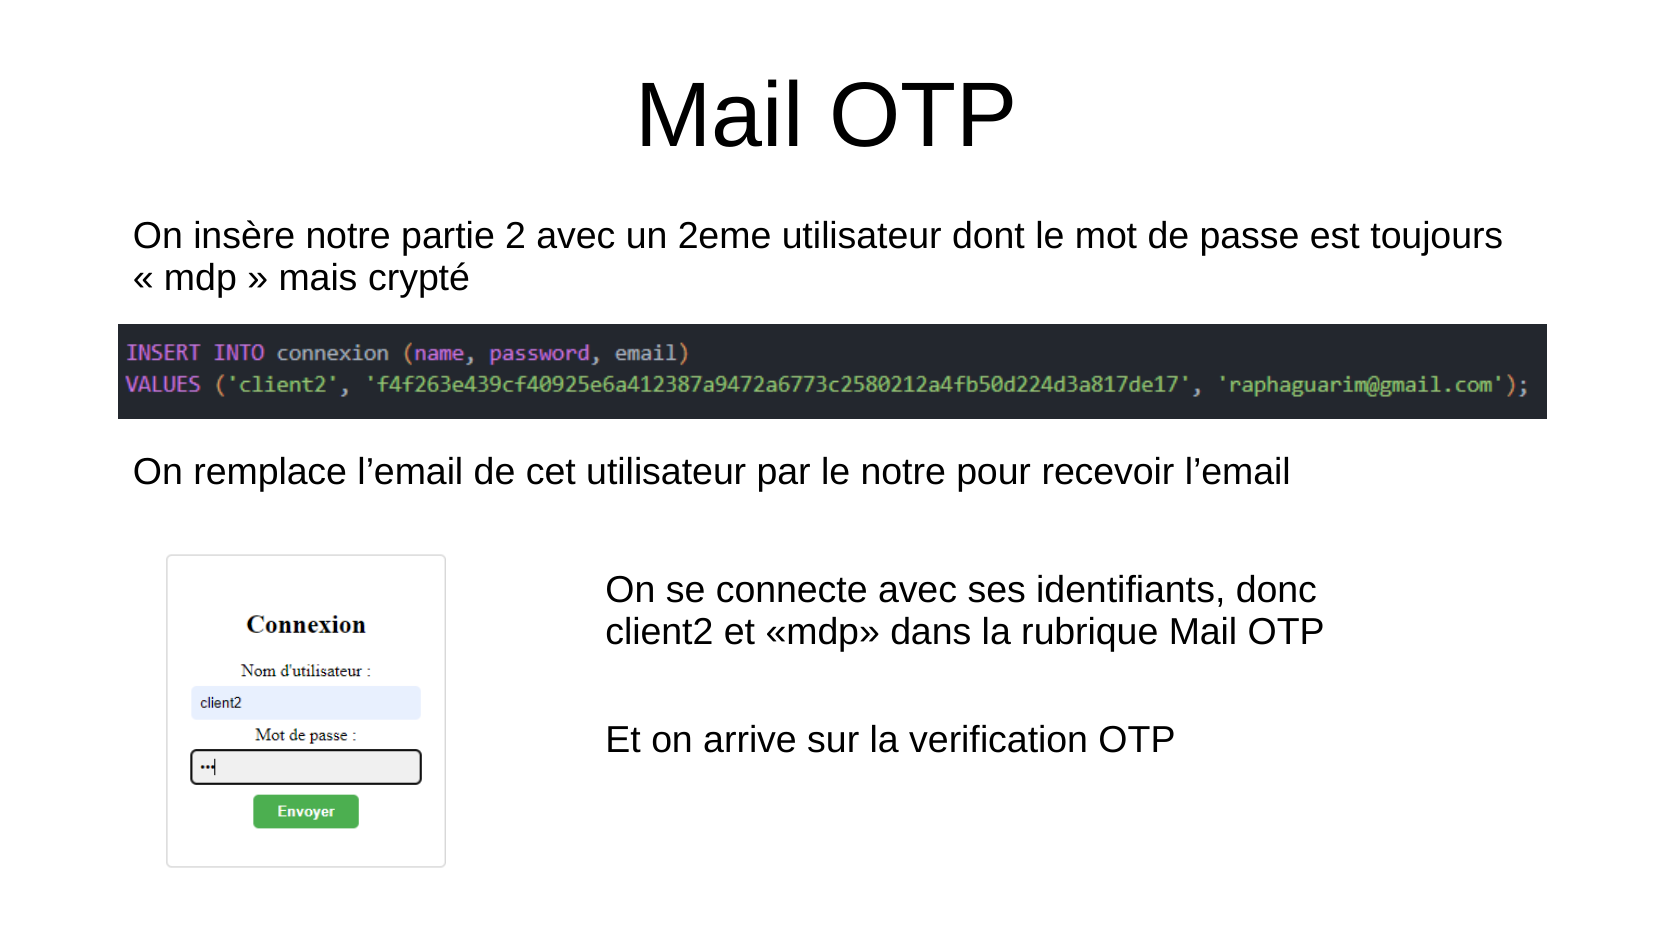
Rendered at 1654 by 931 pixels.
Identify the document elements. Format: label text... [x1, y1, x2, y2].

picture [124, 531, 473, 886]
title Mail OTP [82, 37, 1571, 193]
text_box On se connecte avec ses identifiants, donc client2 et «mdp» dans la rubrique Mail OTP [590, 561, 1447, 660]
text_box Et on arrive sur la verification OTP [590, 710, 1359, 768]
text_box On remplace l’email de cet utilisateur par le notre pour recevoir l’email [118, 442, 1536, 500]
text_box On insère notre partie 2 avec un 2eme utilisateur dont le mot de passe est toujours « mdp » mais crypté [118, 206, 1595, 306]
picture [118, 324, 1547, 419]
